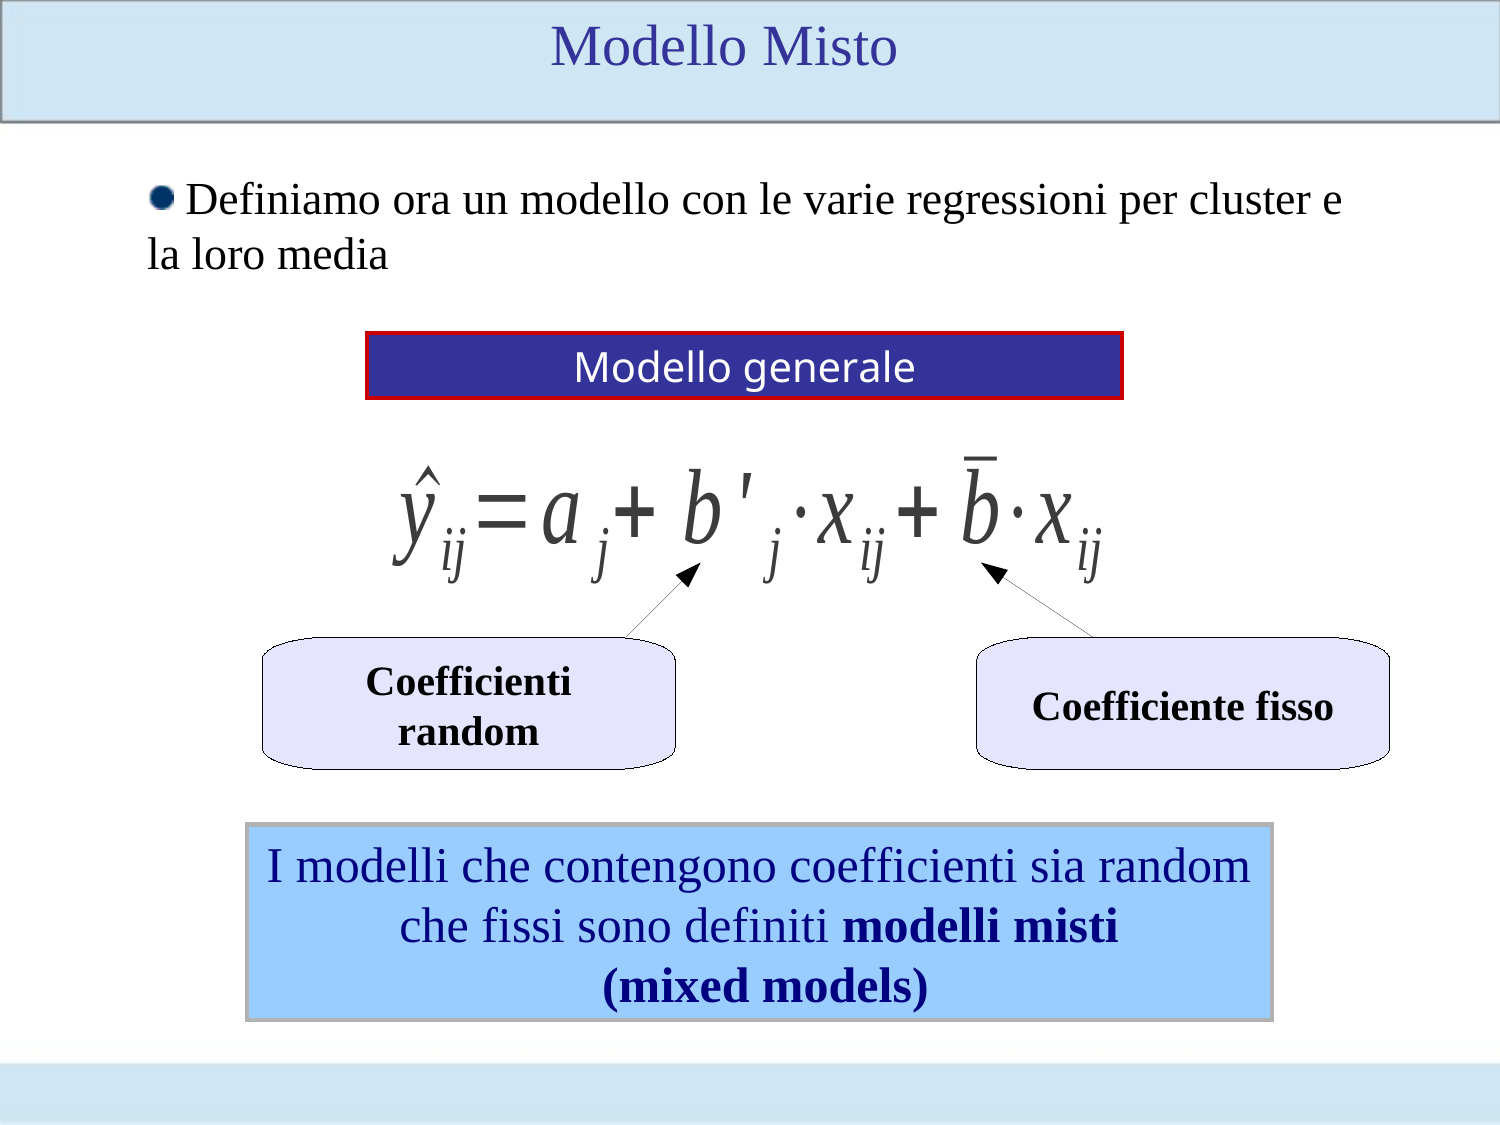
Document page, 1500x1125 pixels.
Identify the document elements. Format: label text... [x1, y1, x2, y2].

text_box Coefficiente fisso [976, 637, 1390, 770]
text_box Modello generale [367, 332, 1123, 399]
picture [0, 0, 1500, 1125]
text_box Definiamo ora un modello con le varie regressioni per cluster e la loro media [132, 161, 1377, 287]
text_box Coefficienti random [262, 637, 676, 770]
chart [369, 450, 1126, 584]
chart [1000, 579, 1011, 584]
text_box I modelli che contengono coefficienti sia random che fissi sono definiti modelli misti (mixed models) [246, 824, 1272, 1020]
title Modello Misto [49, 0, 1400, 136]
